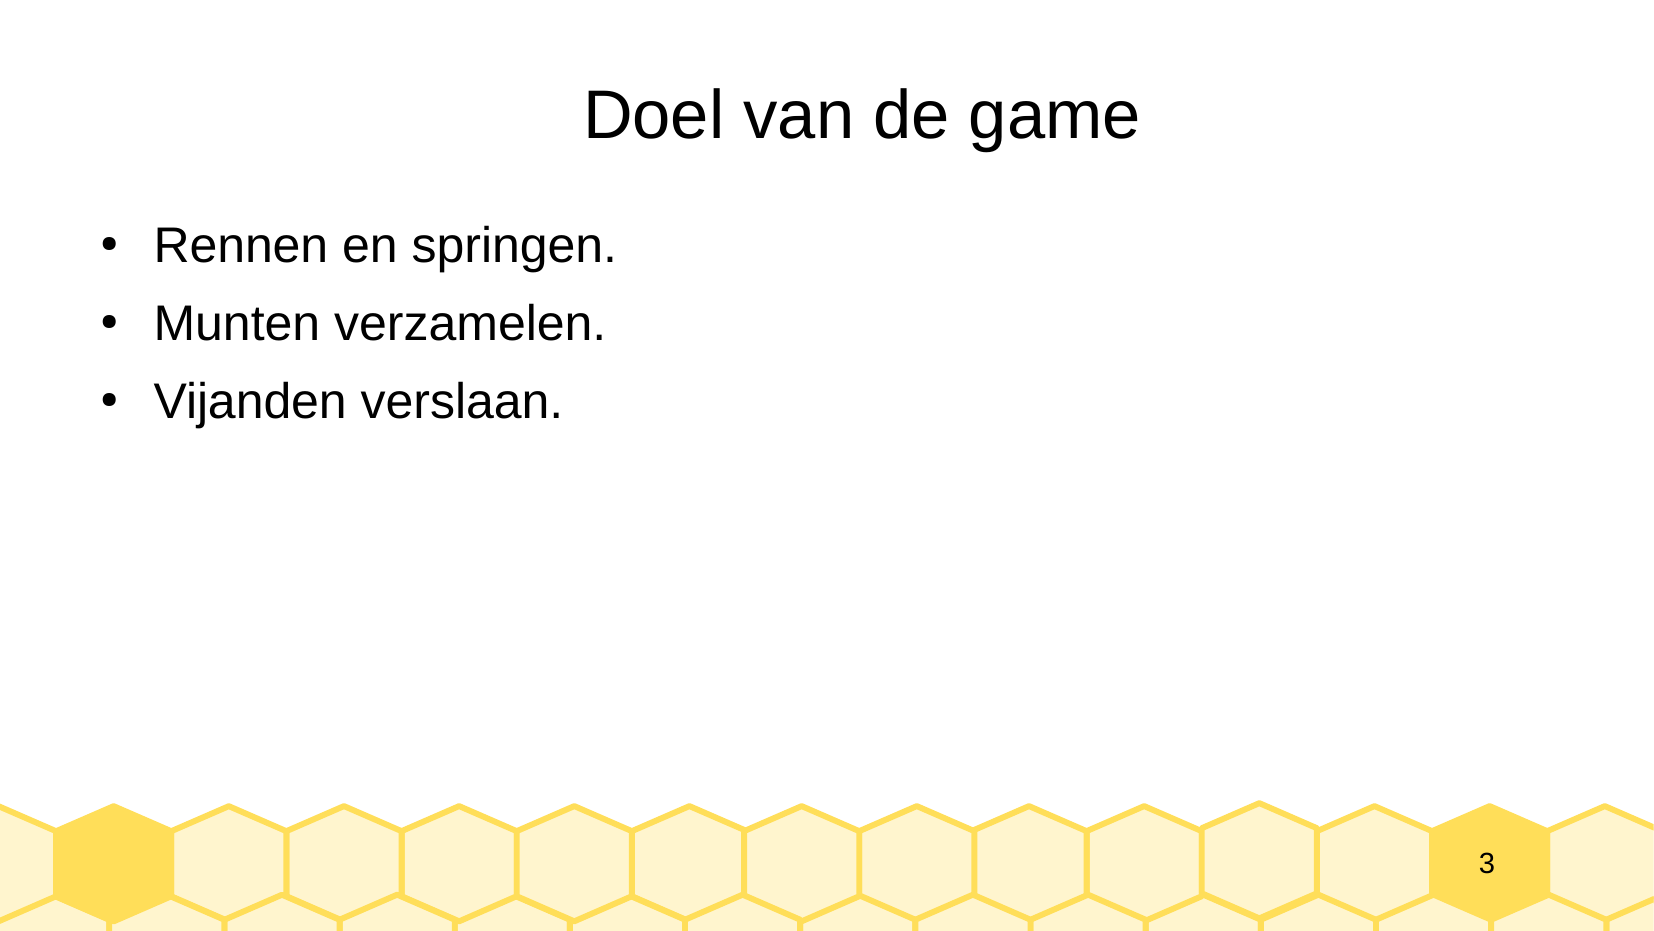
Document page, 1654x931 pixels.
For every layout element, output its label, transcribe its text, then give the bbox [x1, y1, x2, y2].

list Rennen en springen. Munten verzamelen. Vijanden verslaan. [82, 217, 1571, 758]
title Doel van de game [82, 37, 1571, 193]
